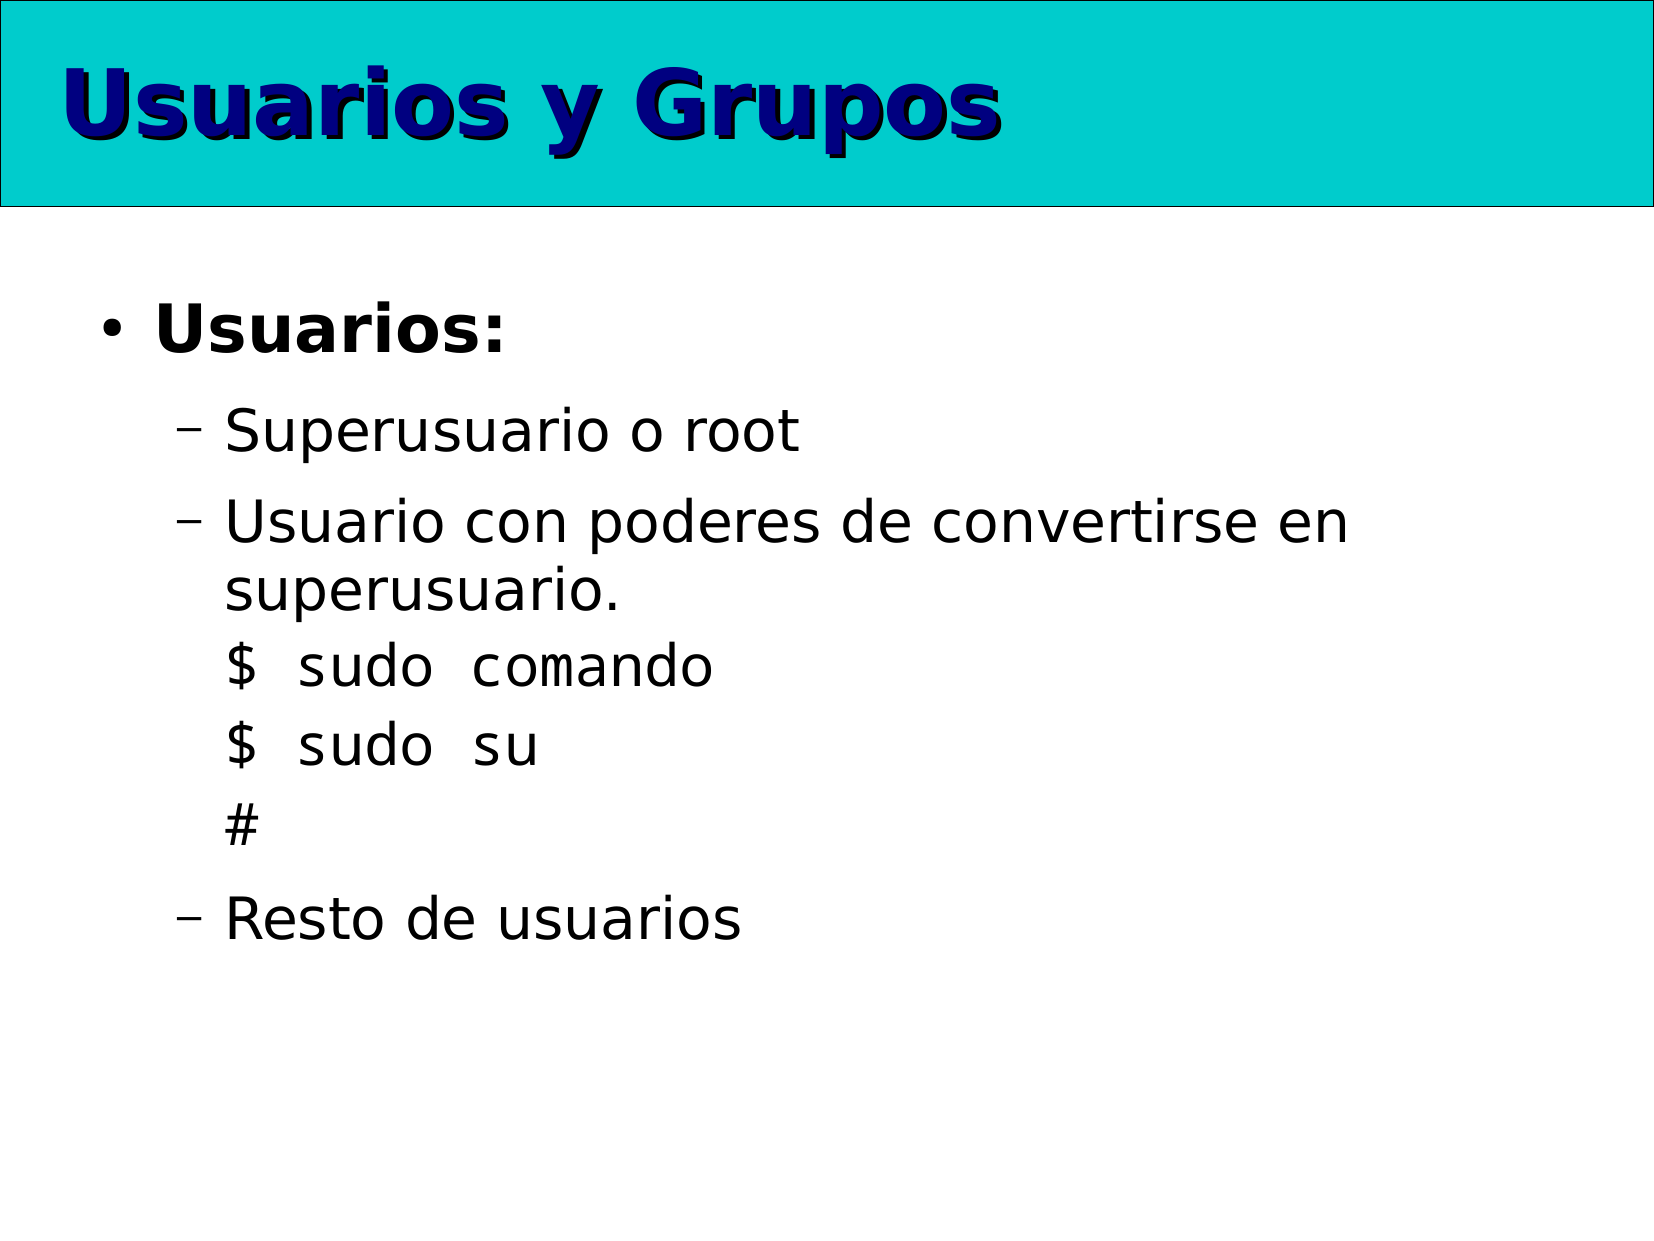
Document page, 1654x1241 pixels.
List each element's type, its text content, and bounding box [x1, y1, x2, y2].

list Usuarios: Superusuario o root Usuario con poderes de convertirse en superusuario. $ sudo comando $ sudo su # Resto de usuarios [82, 290, 1571, 1109]
title Usuarios y Grupos [59, 14, 1654, 192]
